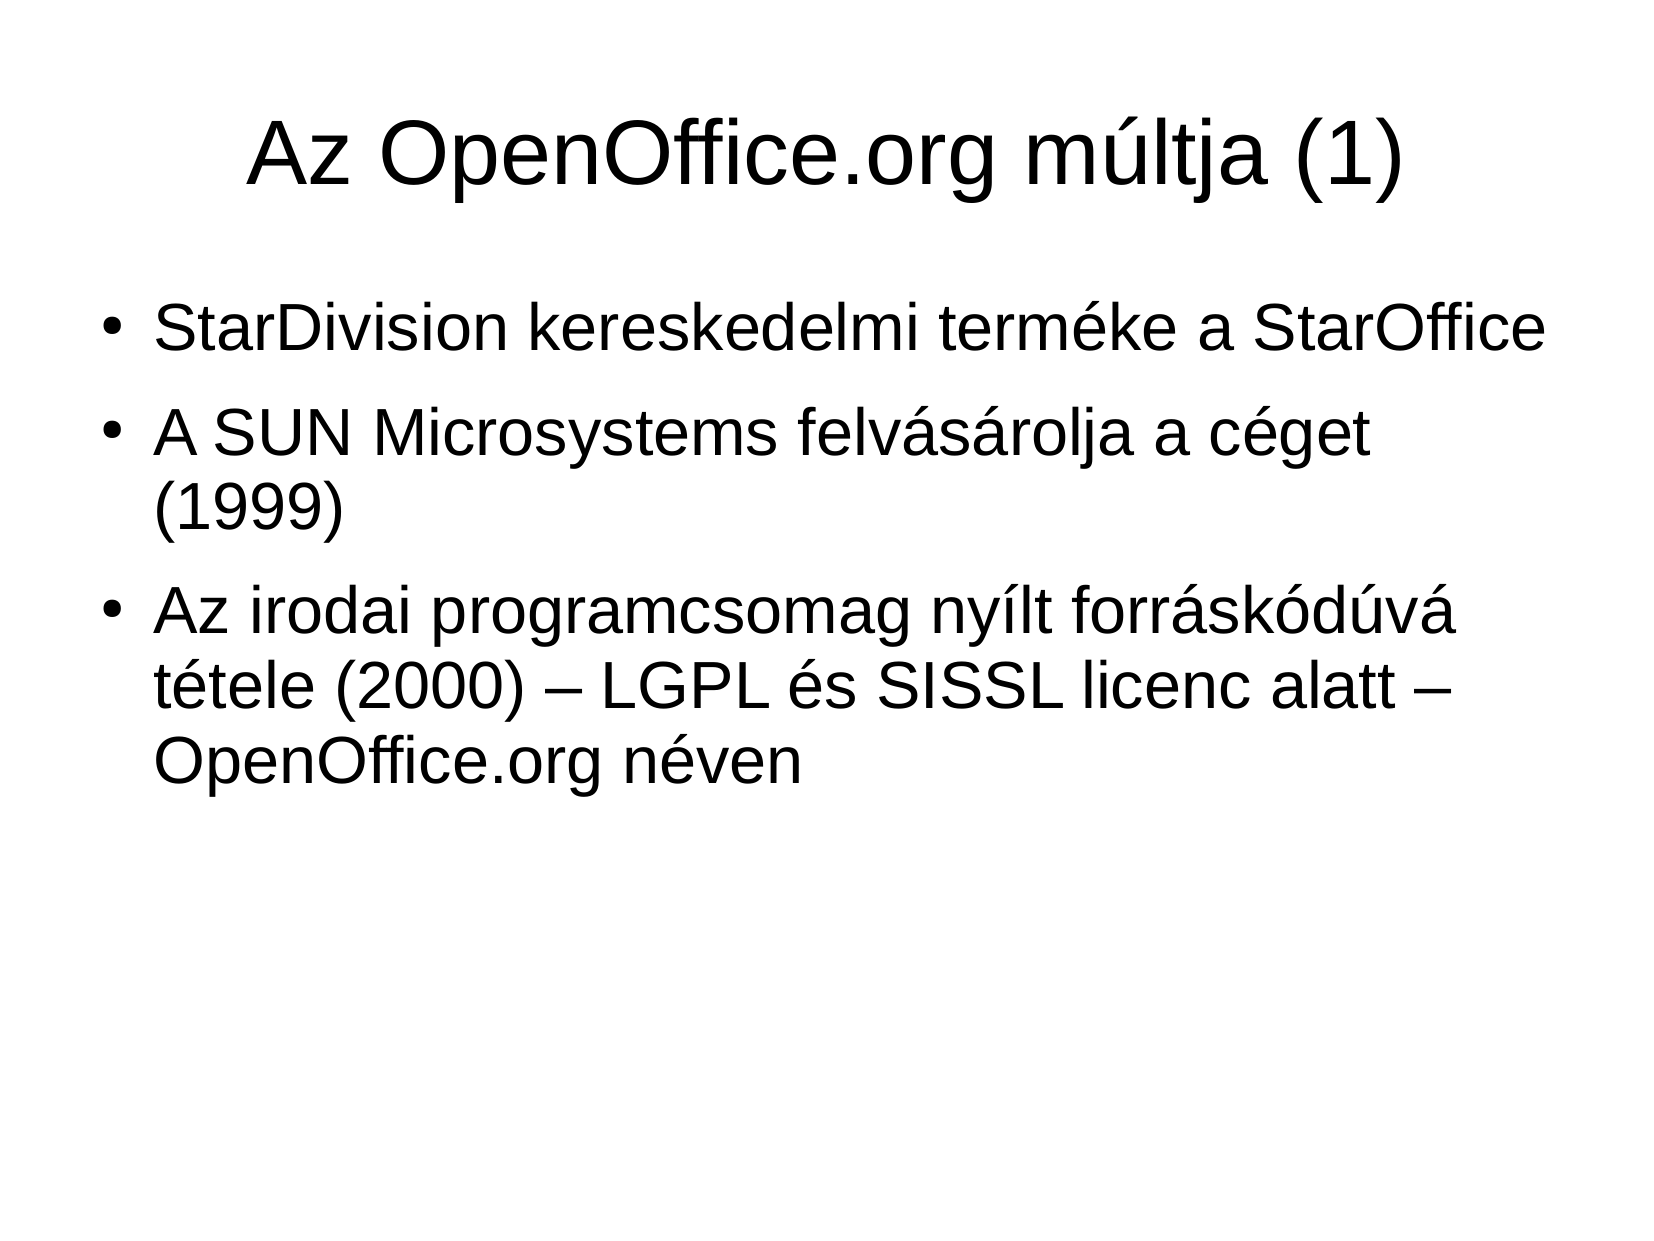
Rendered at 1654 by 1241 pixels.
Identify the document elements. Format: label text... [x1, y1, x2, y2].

list StarDivision kereskedelmi terméke a StarOffice A SUN Microsystems felvásárolja a céget (1999) Az irodai programcsomag nyílt forráskódúvá tétele (2000) – LGPL és SISSL licenc alatt – OpenOffice.org néven [82, 290, 1571, 1094]
title Az OpenOffice.org múltja (1) [82, 49, 1571, 257]
